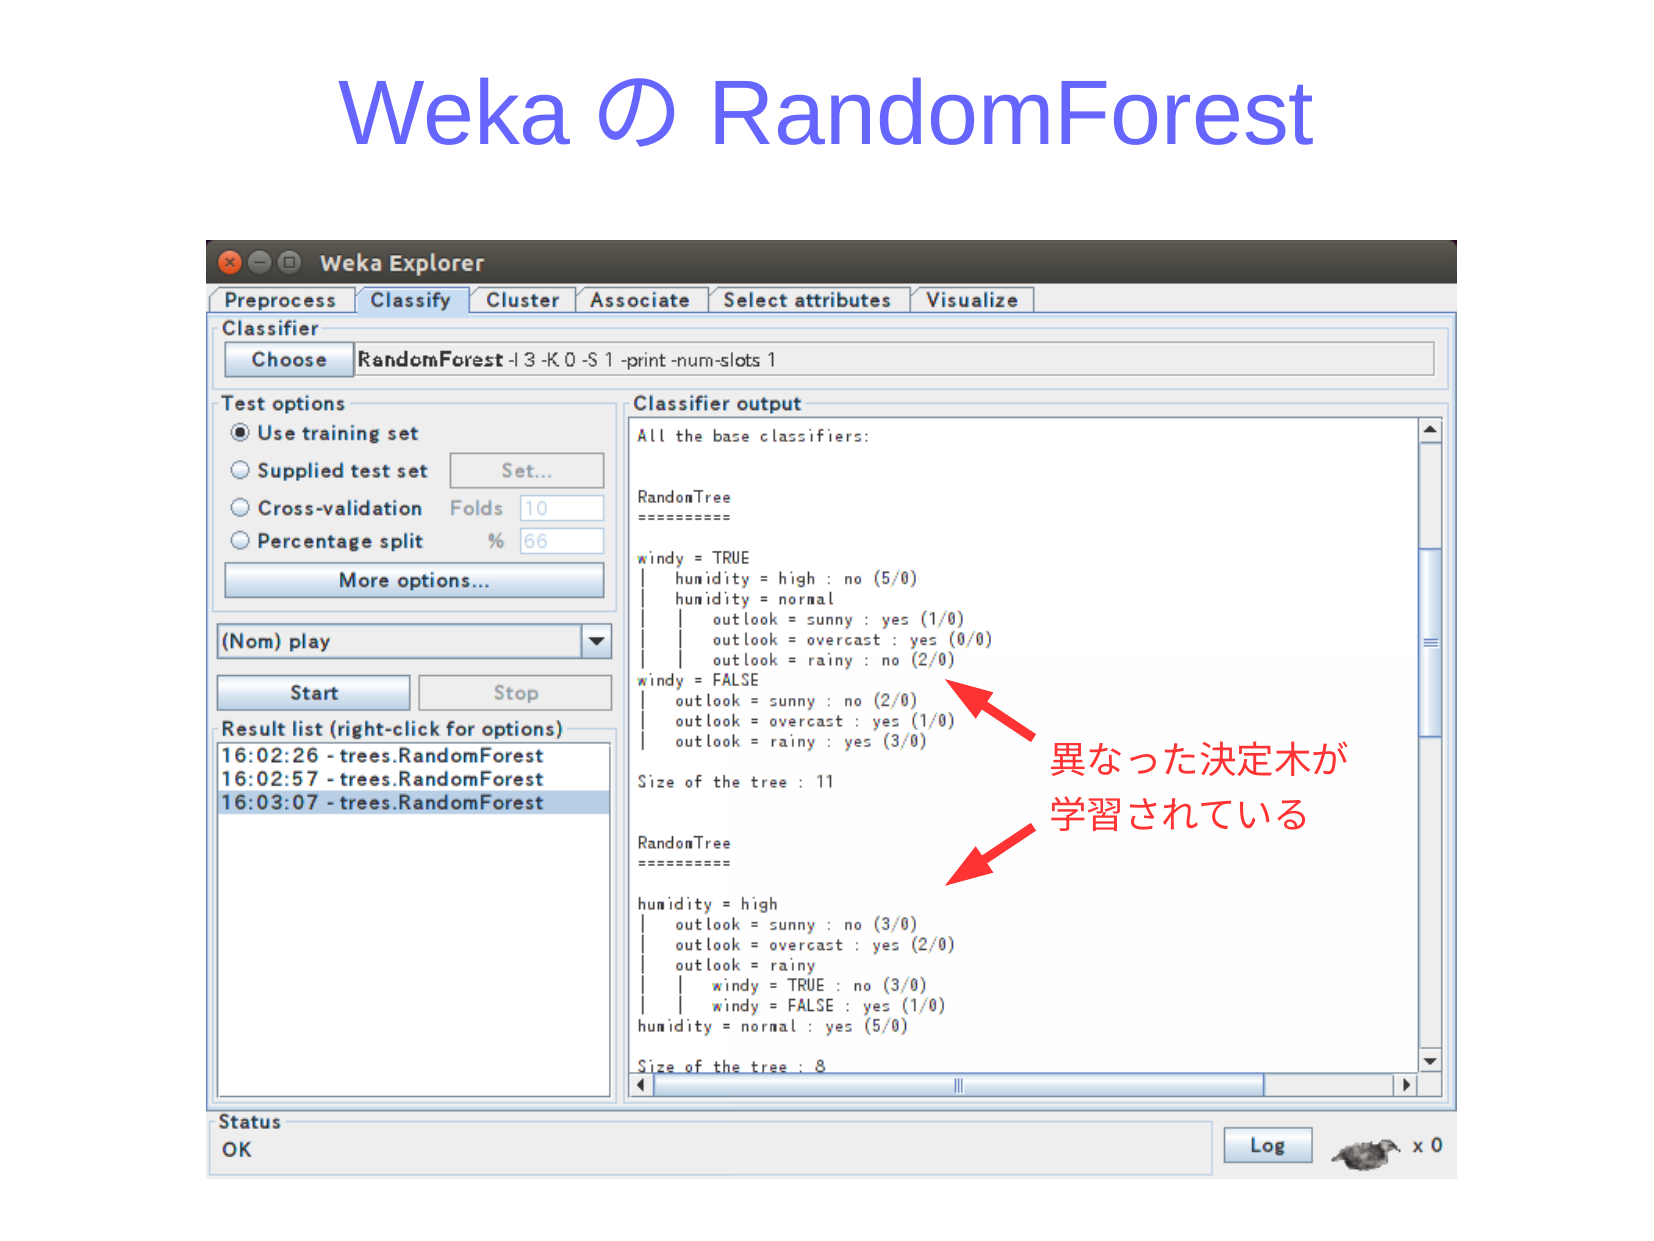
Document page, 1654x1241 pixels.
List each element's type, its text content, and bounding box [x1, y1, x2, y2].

title WekaのRandomForest [82, 40, 1571, 179]
picture [206, 240, 1457, 1179]
text_box 異なった決定木が 学習されている [1034, 723, 1365, 851]
